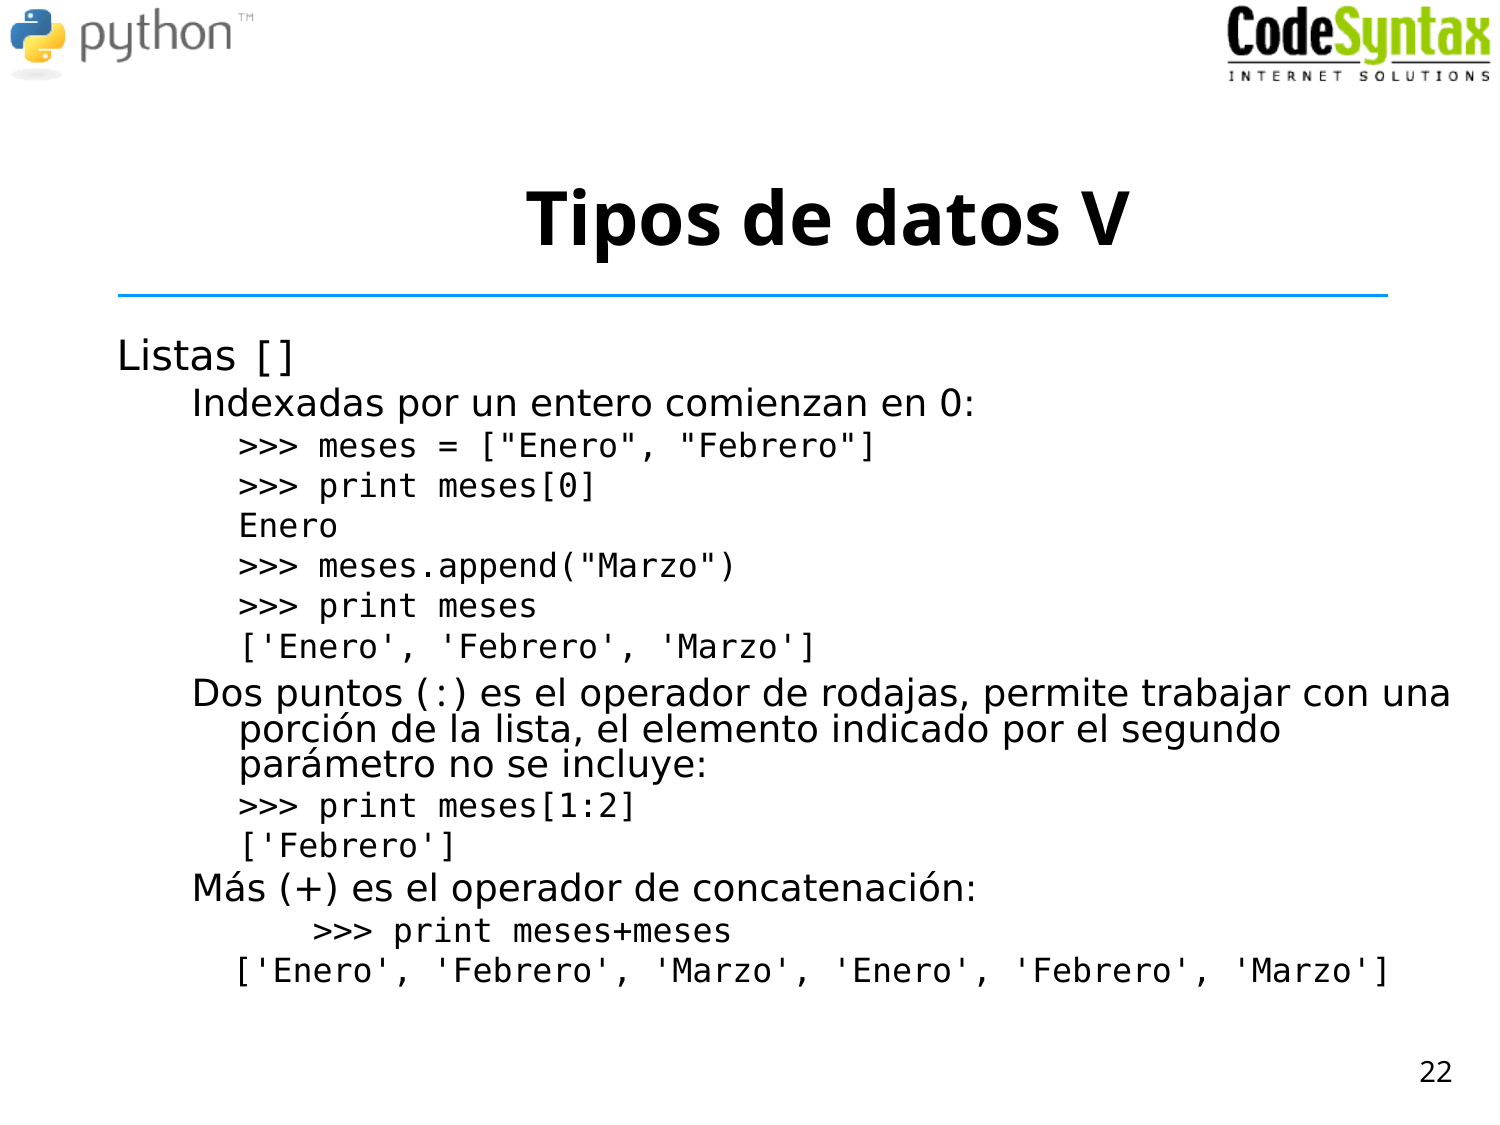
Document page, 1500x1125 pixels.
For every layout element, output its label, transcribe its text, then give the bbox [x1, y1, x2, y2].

list Listas [] Indexadas por un entero comienzan en 0: >>> meses = ["Enero", "Febrero"] >>> print meses[0] Enero >>> meses.append("Marzo") >>> print meses ['Enero', 'Febrero', 'Marzo'] Dos puntos (:) es el operador de rodajas, permite trabajar con una porción de la lista, el elemento indicado por el segundo parámetro no se incluye: >>> print meses[1:2] ['Febrero'] Más (+) es el operador de concatenación: >>> print meses+meses ['Enero', 'Febrero', 'Marzo', 'Enero', 'Febrero', 'Marzo'] [101, 326, 1483, 1108]
picture [1226, 5, 1500, 83]
picture [0, 0, 286, 92]
title Tipos de datos V [188, 35, 1468, 276]
